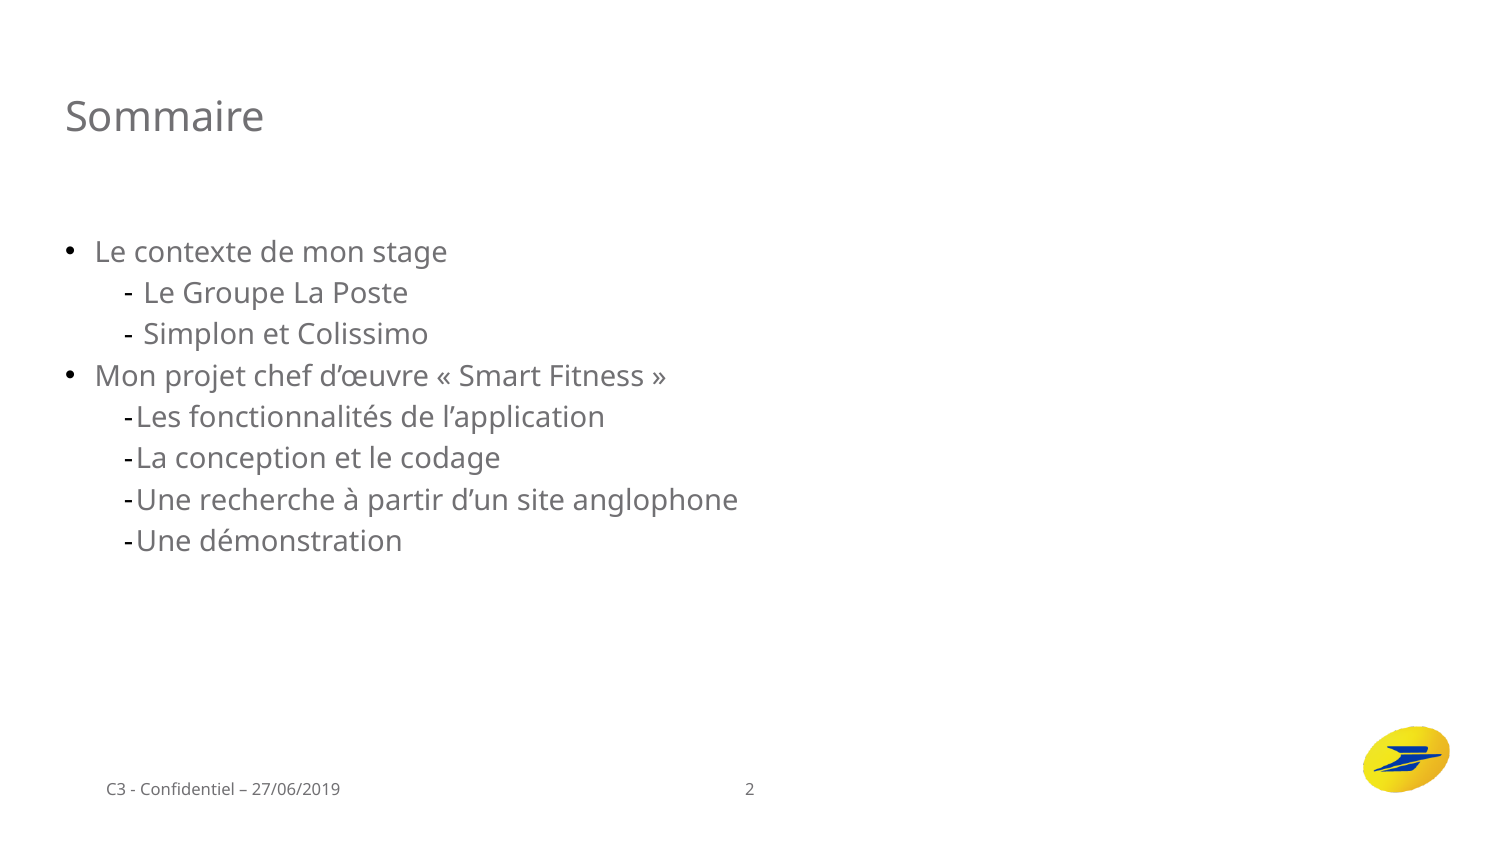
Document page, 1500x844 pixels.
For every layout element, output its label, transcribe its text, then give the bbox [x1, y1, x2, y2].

list Le contexte de mon stage Le Groupe La Poste Simplon et Colissimo Mon projet chef d’œuvre « Smart Fitness » Les fonctionnalités de l’application La conception et le codage Une recherche à partir d’un site anglophone Une démonstration [64, 232, 1436, 718]
picture [1346, 702, 1465, 821]
title Sommaire [64, 89, 1436, 169]
